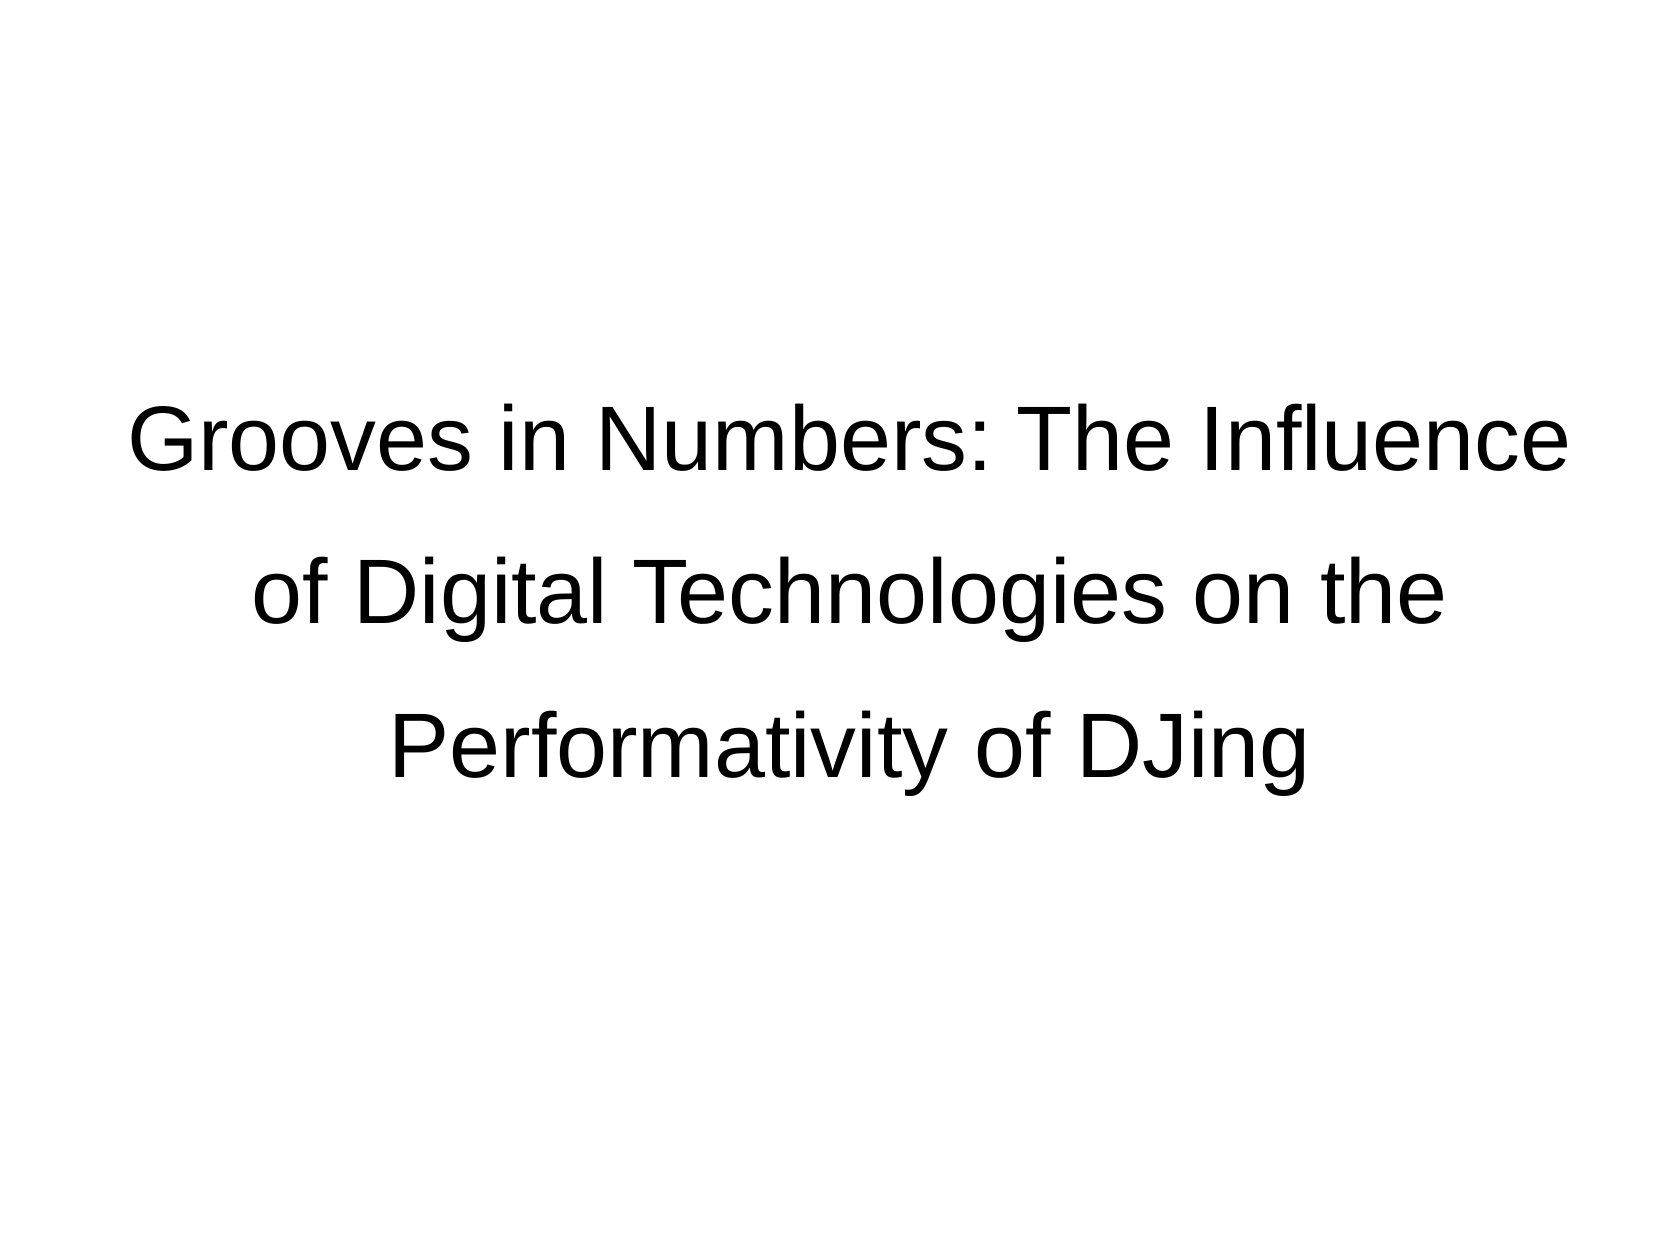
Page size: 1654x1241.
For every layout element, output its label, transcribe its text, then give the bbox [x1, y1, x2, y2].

title Grooves in Numbers: The Influence of Digital Technologies on the Performativity of DJing [106, 361, 1595, 772]
